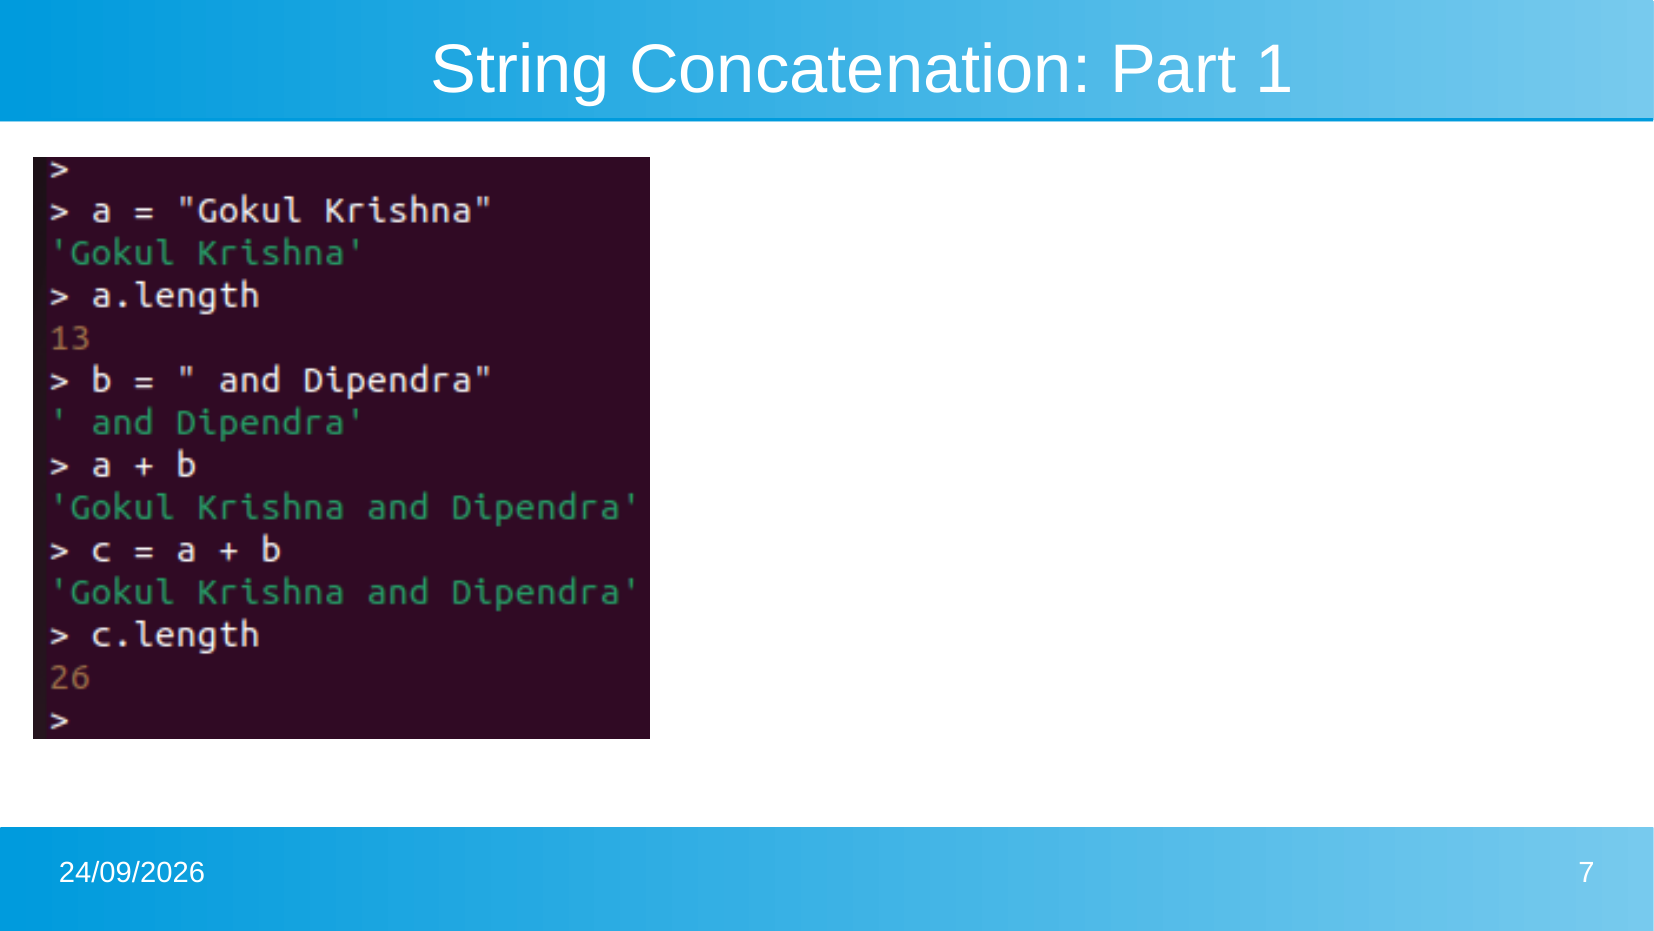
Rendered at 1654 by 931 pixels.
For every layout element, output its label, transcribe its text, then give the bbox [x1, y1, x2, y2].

title String Concatenation: Part 1 [59, 29, 1595, 108]
picture [33, 157, 650, 739]
